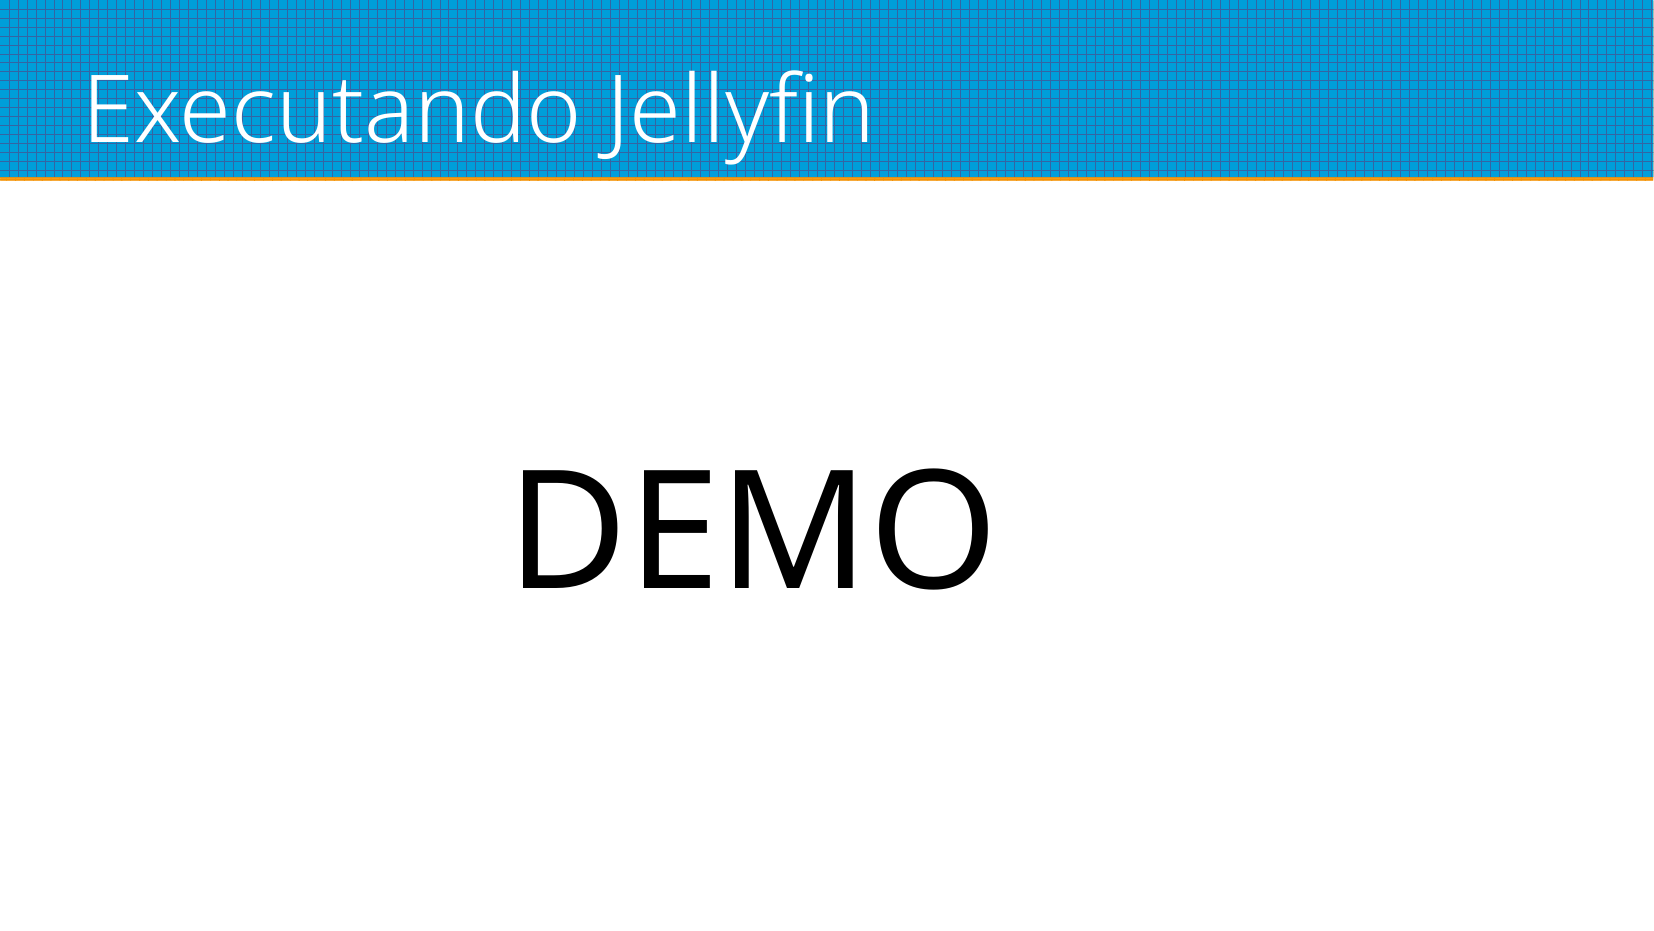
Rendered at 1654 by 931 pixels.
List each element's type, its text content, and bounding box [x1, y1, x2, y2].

title Executando Jellyfin [82, 14, 1571, 171]
list DEMO [432, 412, 1313, 638]
